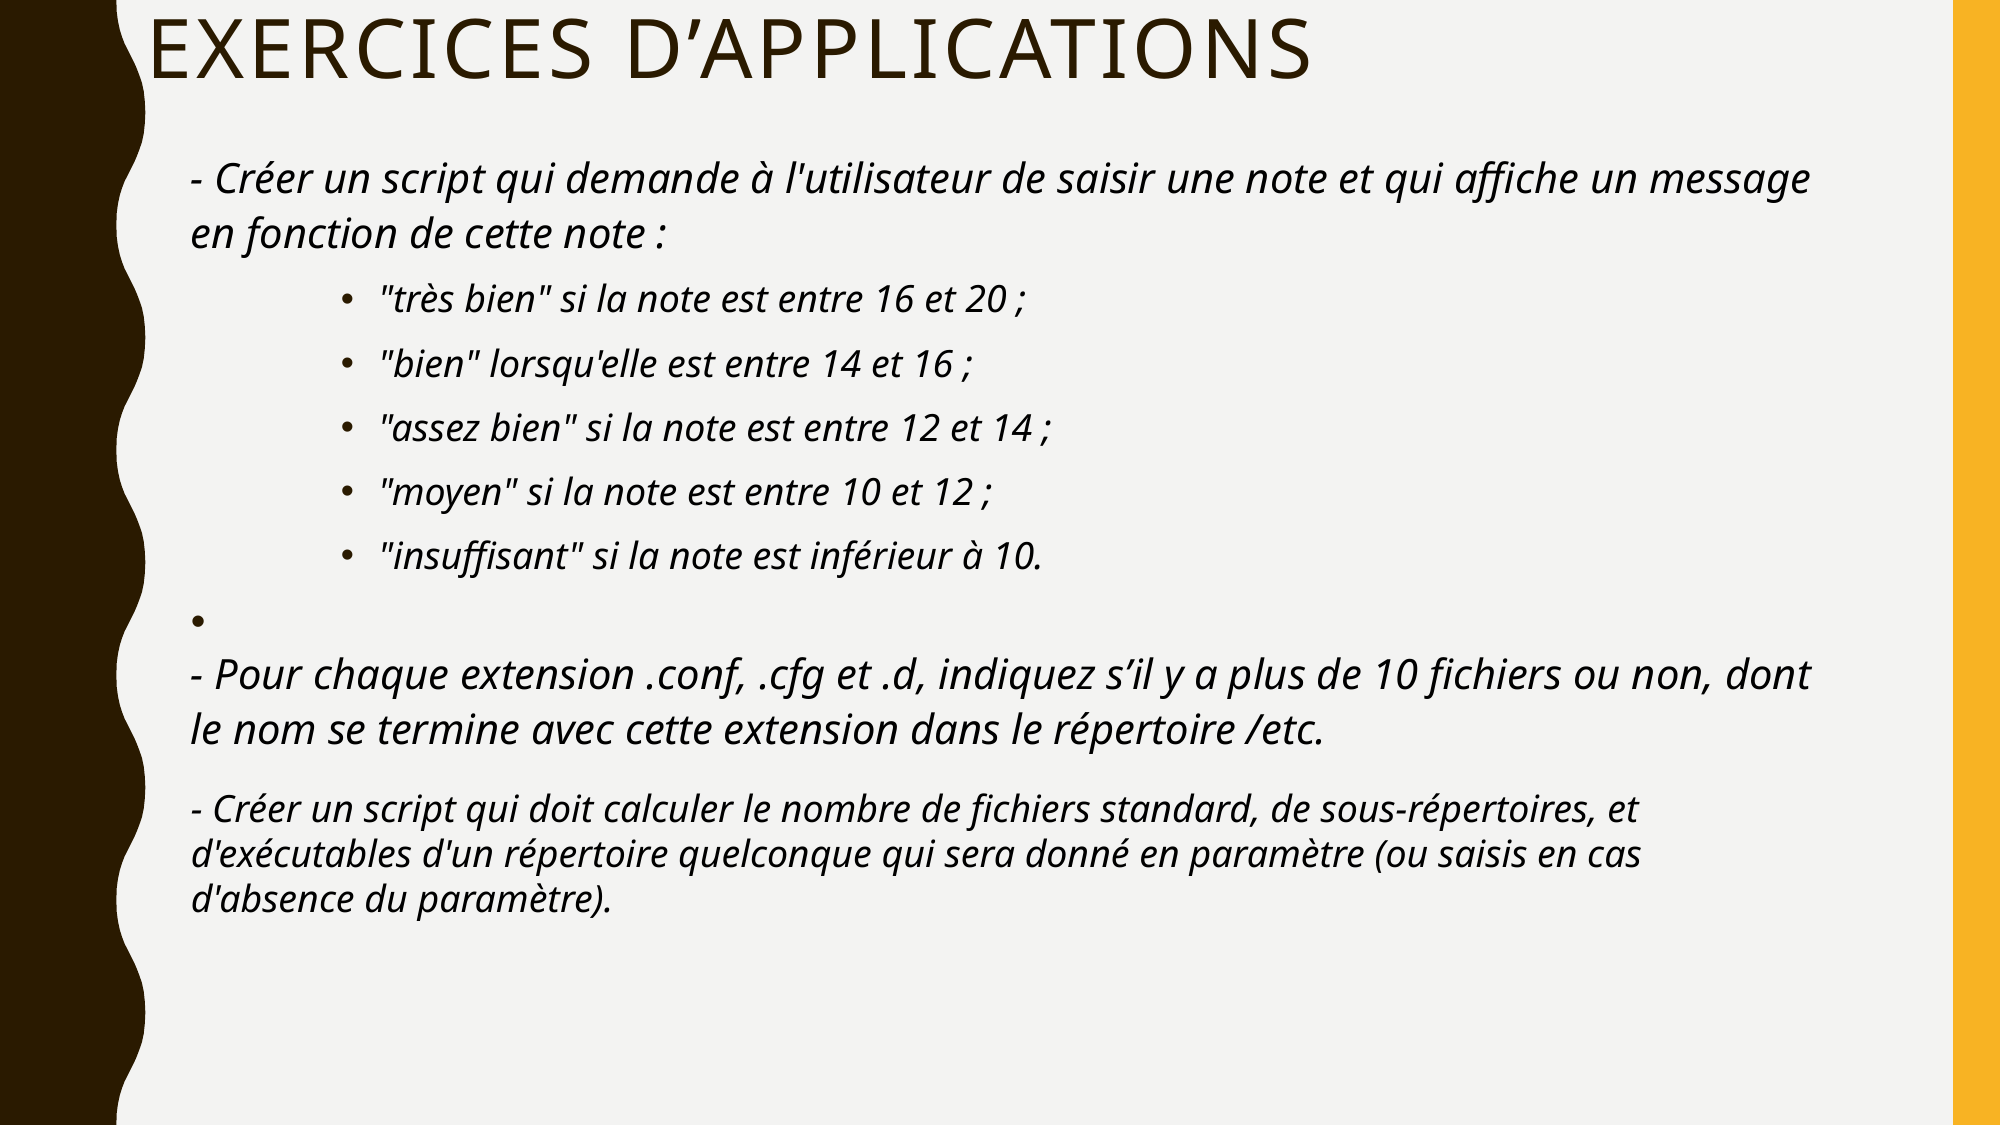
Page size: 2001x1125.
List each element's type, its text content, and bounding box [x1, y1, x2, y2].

text_box - Créer un script qui demande à l'utilisateur de saisir une note et qui affiche un message en fonction de cette note : "très bien" si la note est entre 16 et 20 ; "bien" lorsqu'elle est entre 14 et 16 ; "assez bien" si la note est entre 12 et 14 ; "moyen" si la note est entre 10 et 12 ; "insuffisant" si la note est inférieur à 10. [175, 138, 1846, 605]
list - Pour chaque extension .conf, .cfg et .d, indiquez s’il y a plus de 10 fichiers ou non, dont le nom se termine avec cette extension dans le répertoire /etc. [175, 635, 1846, 815]
text_box - Créer un script qui doit calculer le nombre de fichiers standard, de sous-répertoires, et d'exécutables d'un répertoire quelconque qui sera donné en paramètre (ou saisis en cas d'absence du paramètre). [175, 777, 1796, 884]
title EXERCICES D’applications [131, 0, 1342, 123]
